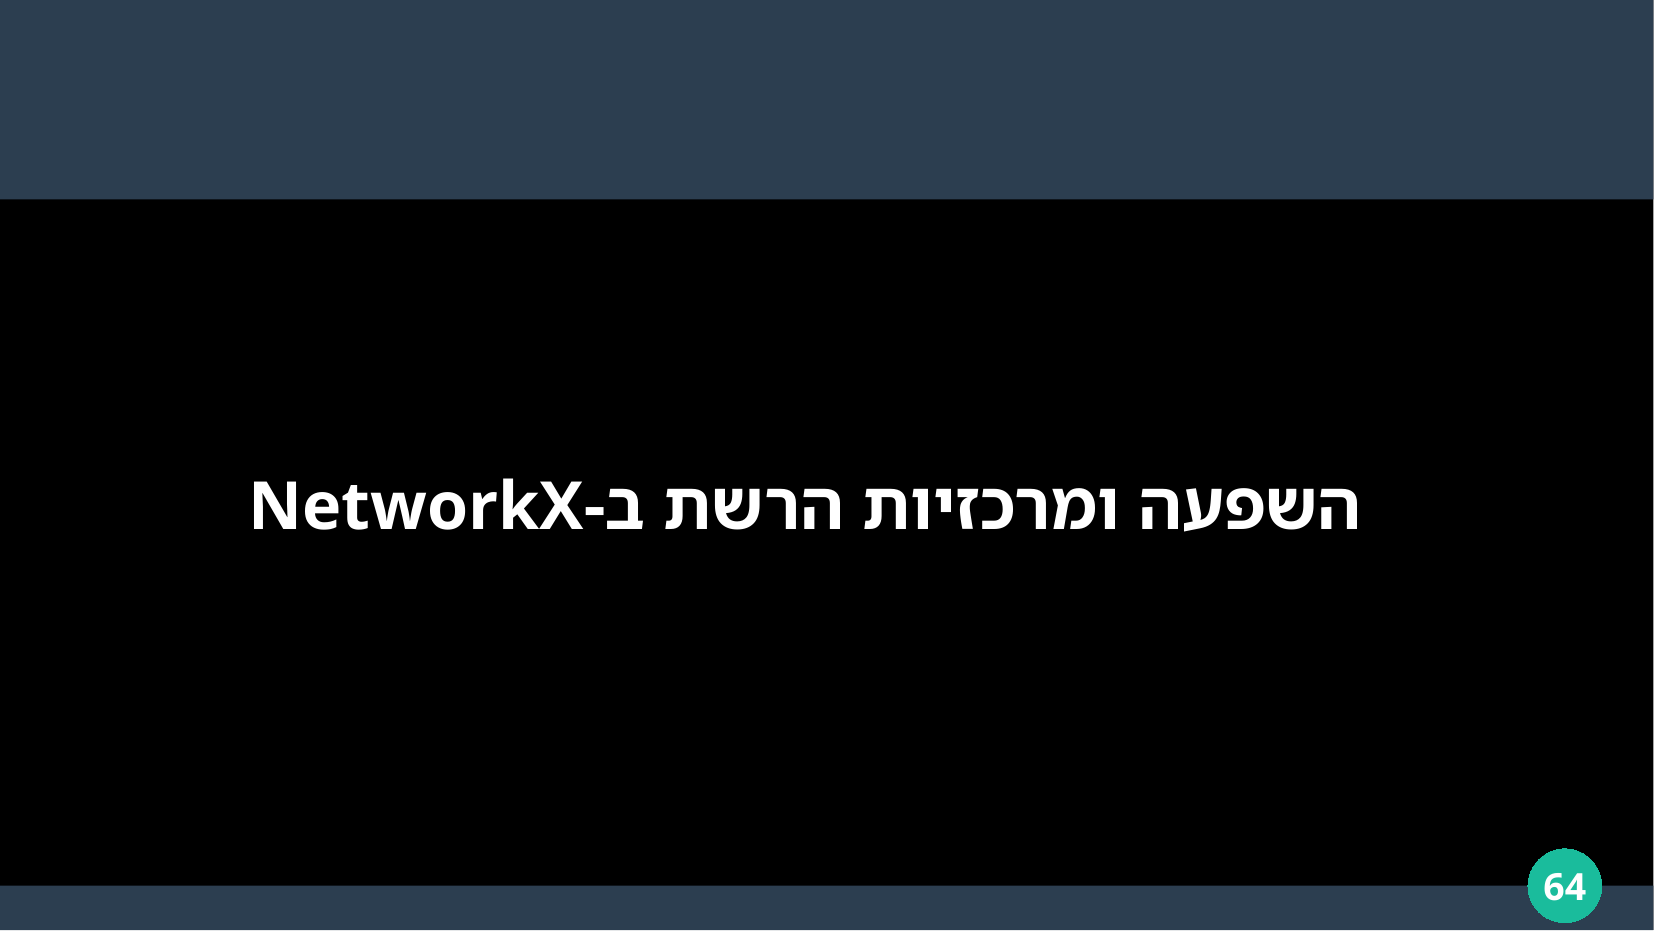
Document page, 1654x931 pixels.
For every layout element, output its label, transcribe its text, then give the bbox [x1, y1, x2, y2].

title השפעה ומרכזיות הרשת ב-NetworkX [225, 444, 1386, 563]
